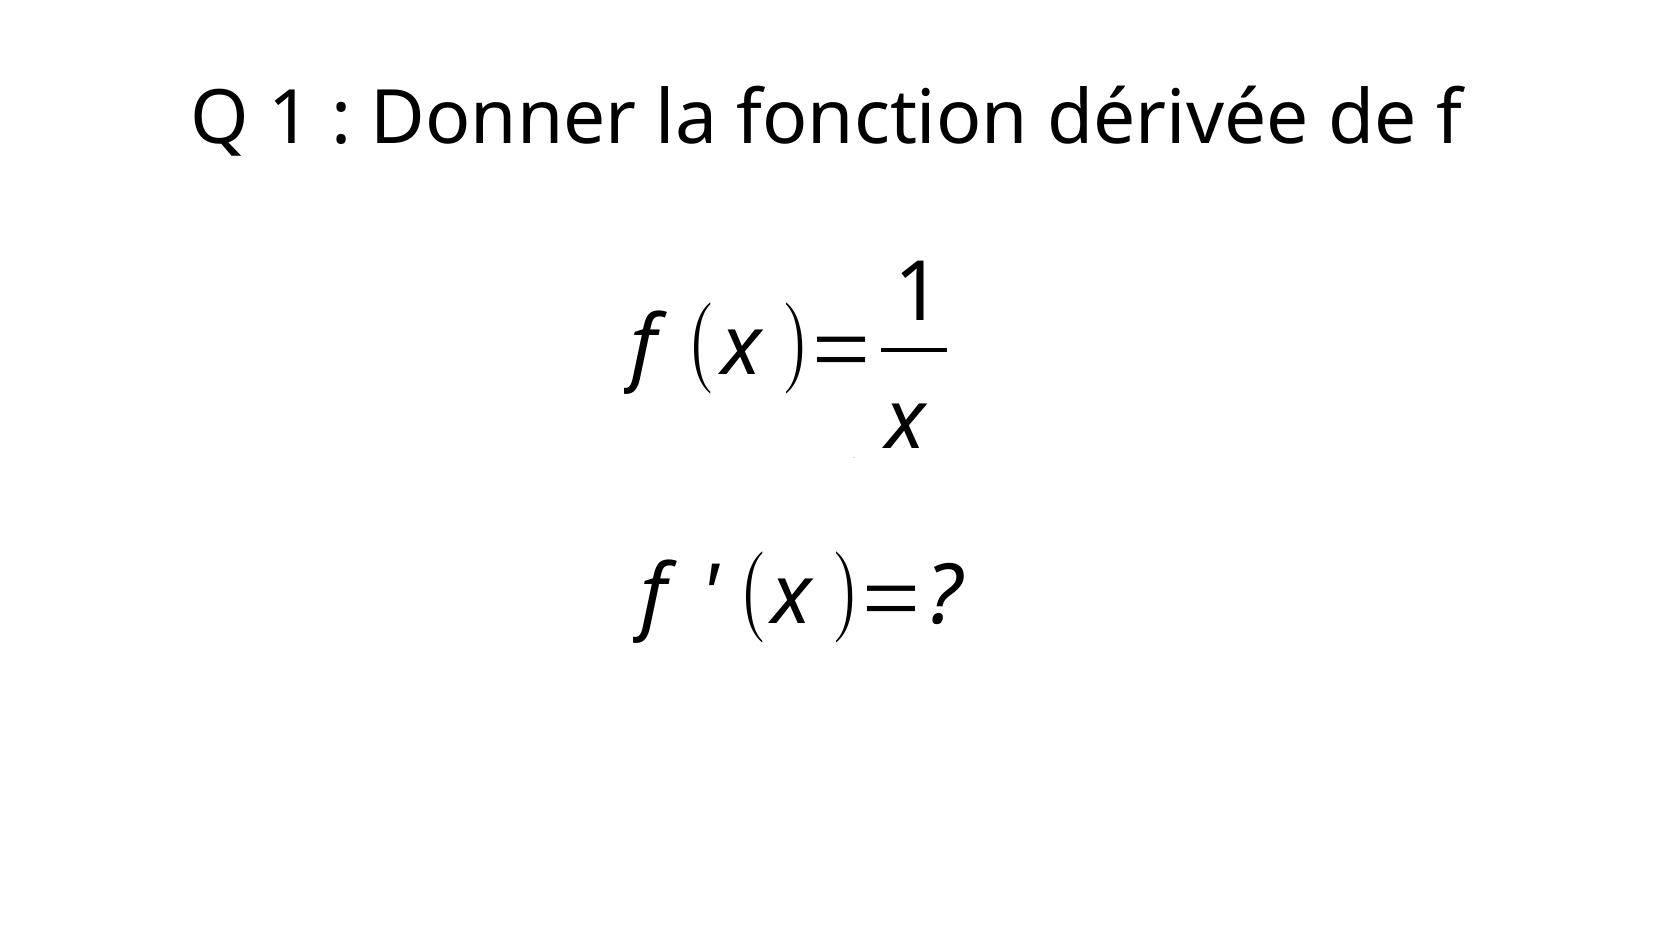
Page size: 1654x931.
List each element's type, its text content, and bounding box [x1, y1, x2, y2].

title Q 1 : Donner la fonction dérivée de f [82, 37, 1571, 193]
chart [633, 531, 983, 648]
chart [624, 228, 957, 473]
